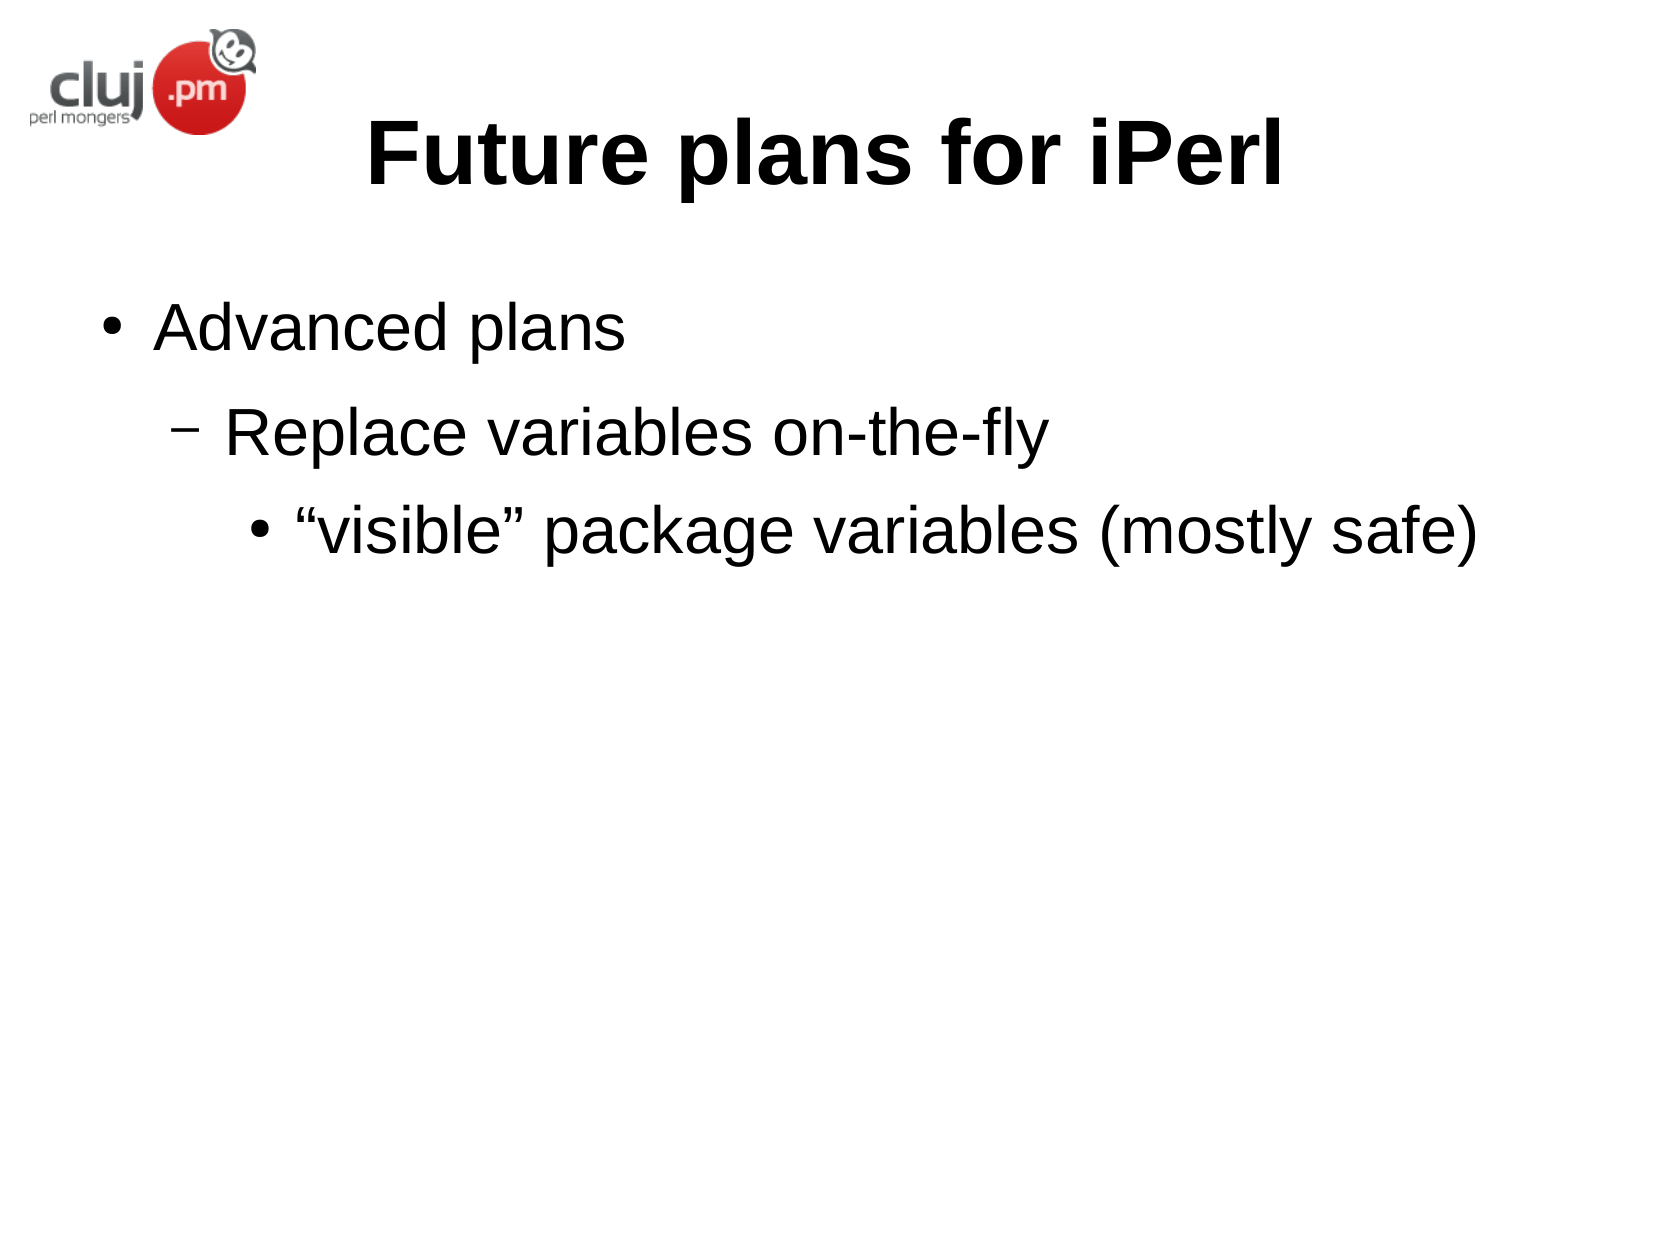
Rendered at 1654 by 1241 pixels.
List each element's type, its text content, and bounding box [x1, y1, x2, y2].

title Future plans for iPerl [82, 49, 1571, 257]
list Advanced plans Replace variables on-the-fly “visible” package variables (mostly safe) [82, 290, 1538, 1171]
picture [30, 29, 256, 135]
